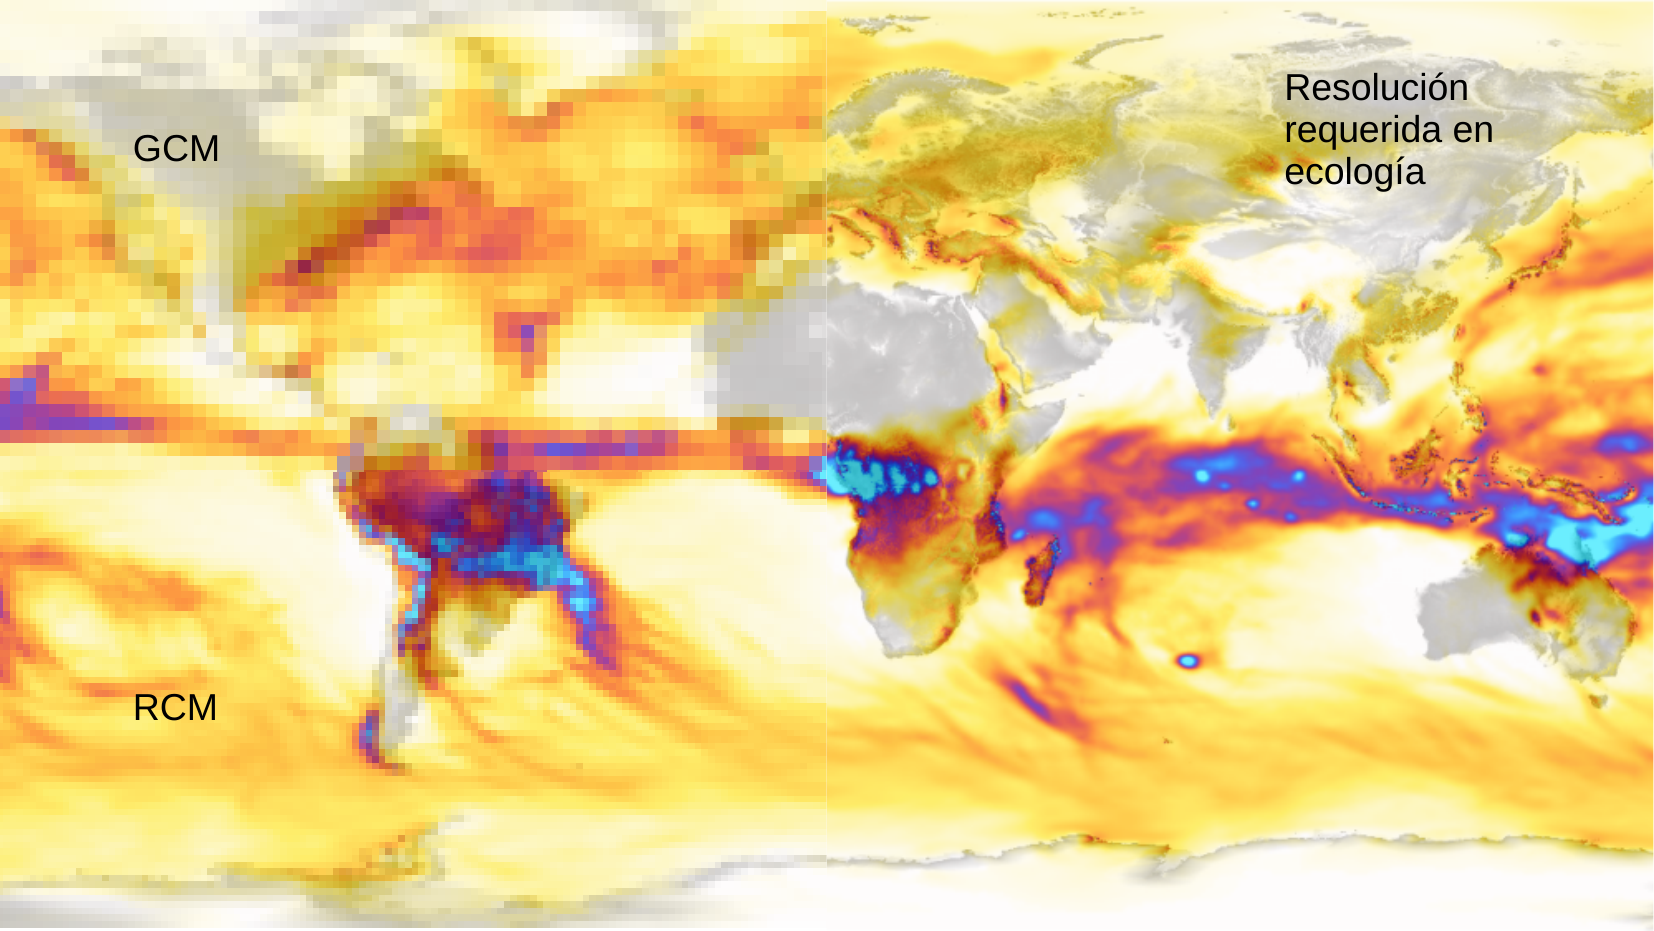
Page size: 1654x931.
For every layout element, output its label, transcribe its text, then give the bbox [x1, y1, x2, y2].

picture [0, 0, 1654, 931]
text_box GCM [118, 120, 236, 178]
text_box Resolución requerida en ecología [1269, 59, 1565, 200]
text_box RCM [118, 679, 234, 736]
